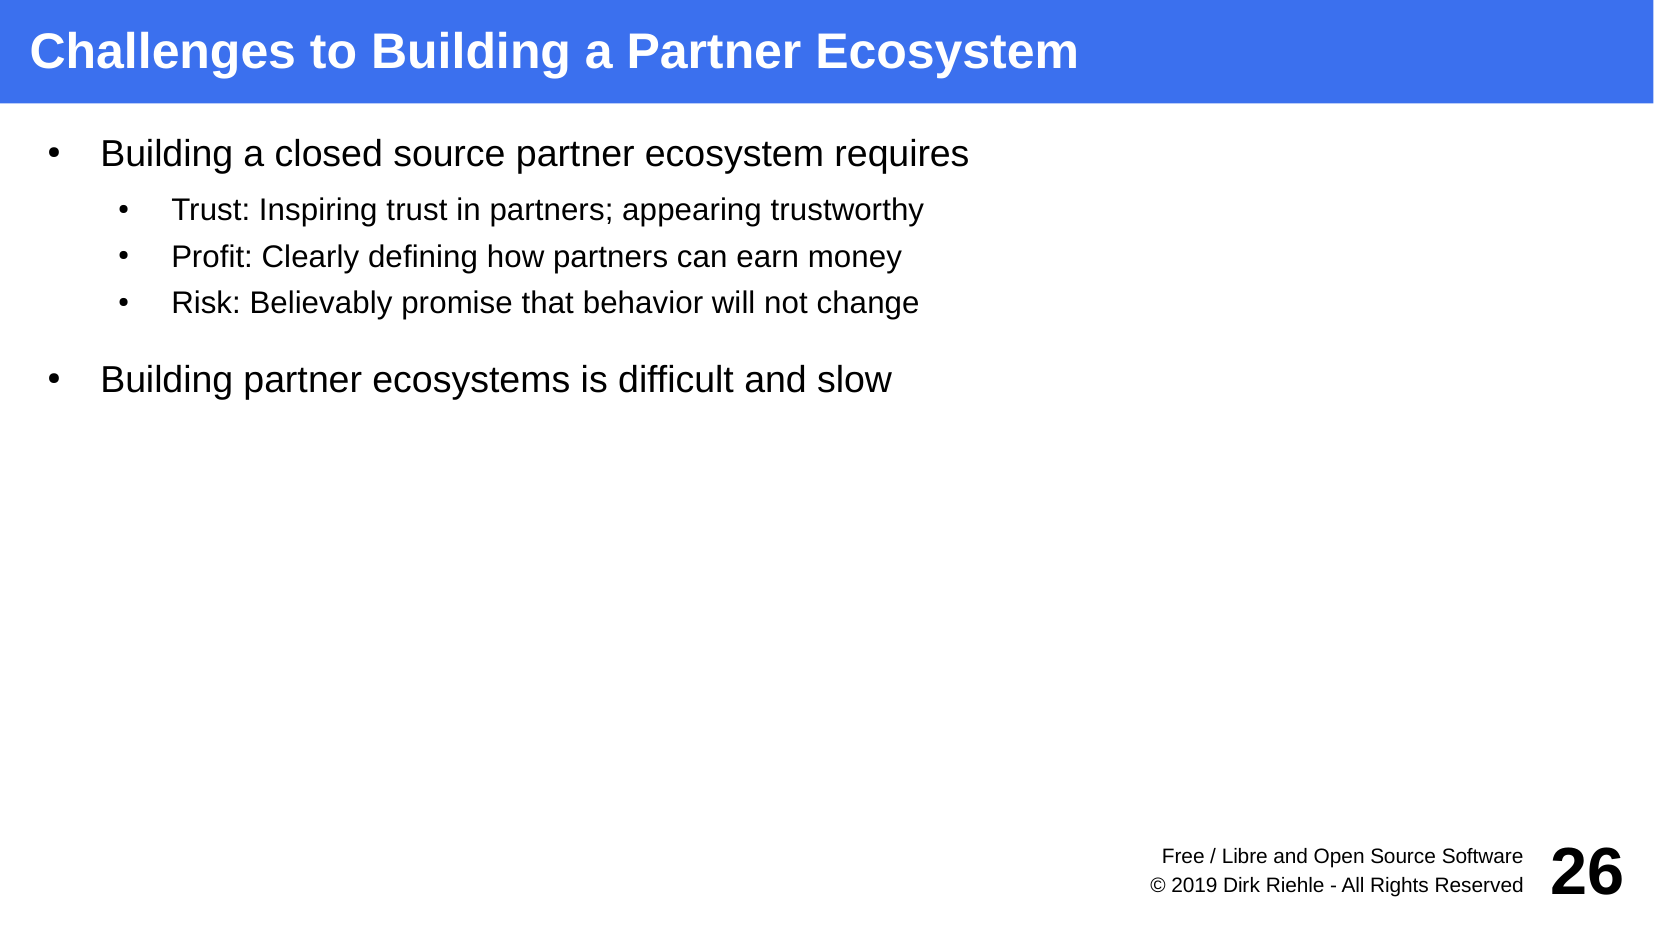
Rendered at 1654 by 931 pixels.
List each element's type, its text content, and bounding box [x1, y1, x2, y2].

title Challenges to Building a Partner Ecosystem [0, 0, 1654, 104]
list Building a closed source partner ecosystem requires Trust: Inspiring trust in partners; appearing trustworthy Profit: Clearly defining how partners can earn money Risk: Believably promise that behavior will not change Building partner ecosystems is difficult and slow [29, 132, 1625, 813]
